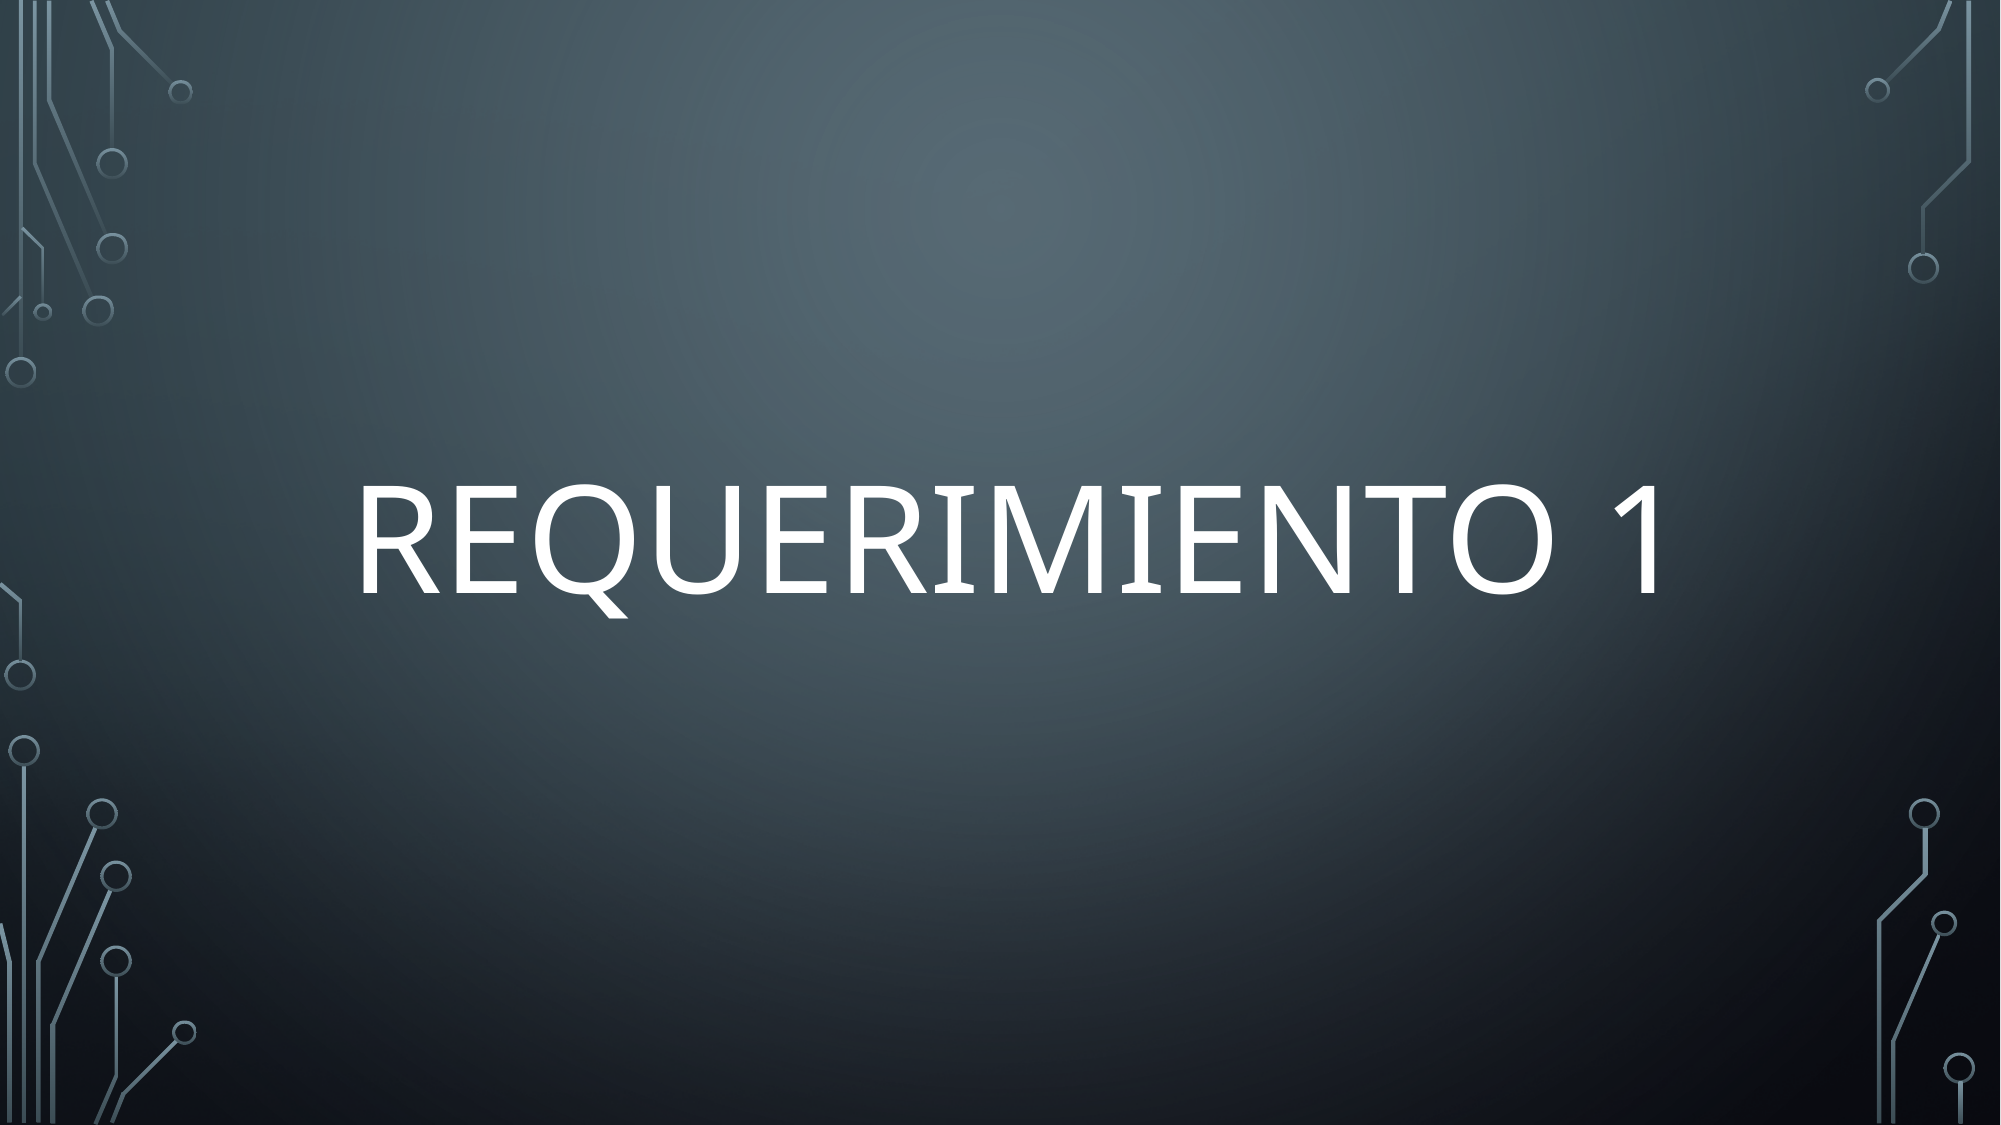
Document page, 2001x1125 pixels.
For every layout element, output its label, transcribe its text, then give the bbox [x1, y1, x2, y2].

text_box REQUERIMIENTO 1 [332, 255, 1706, 583]
